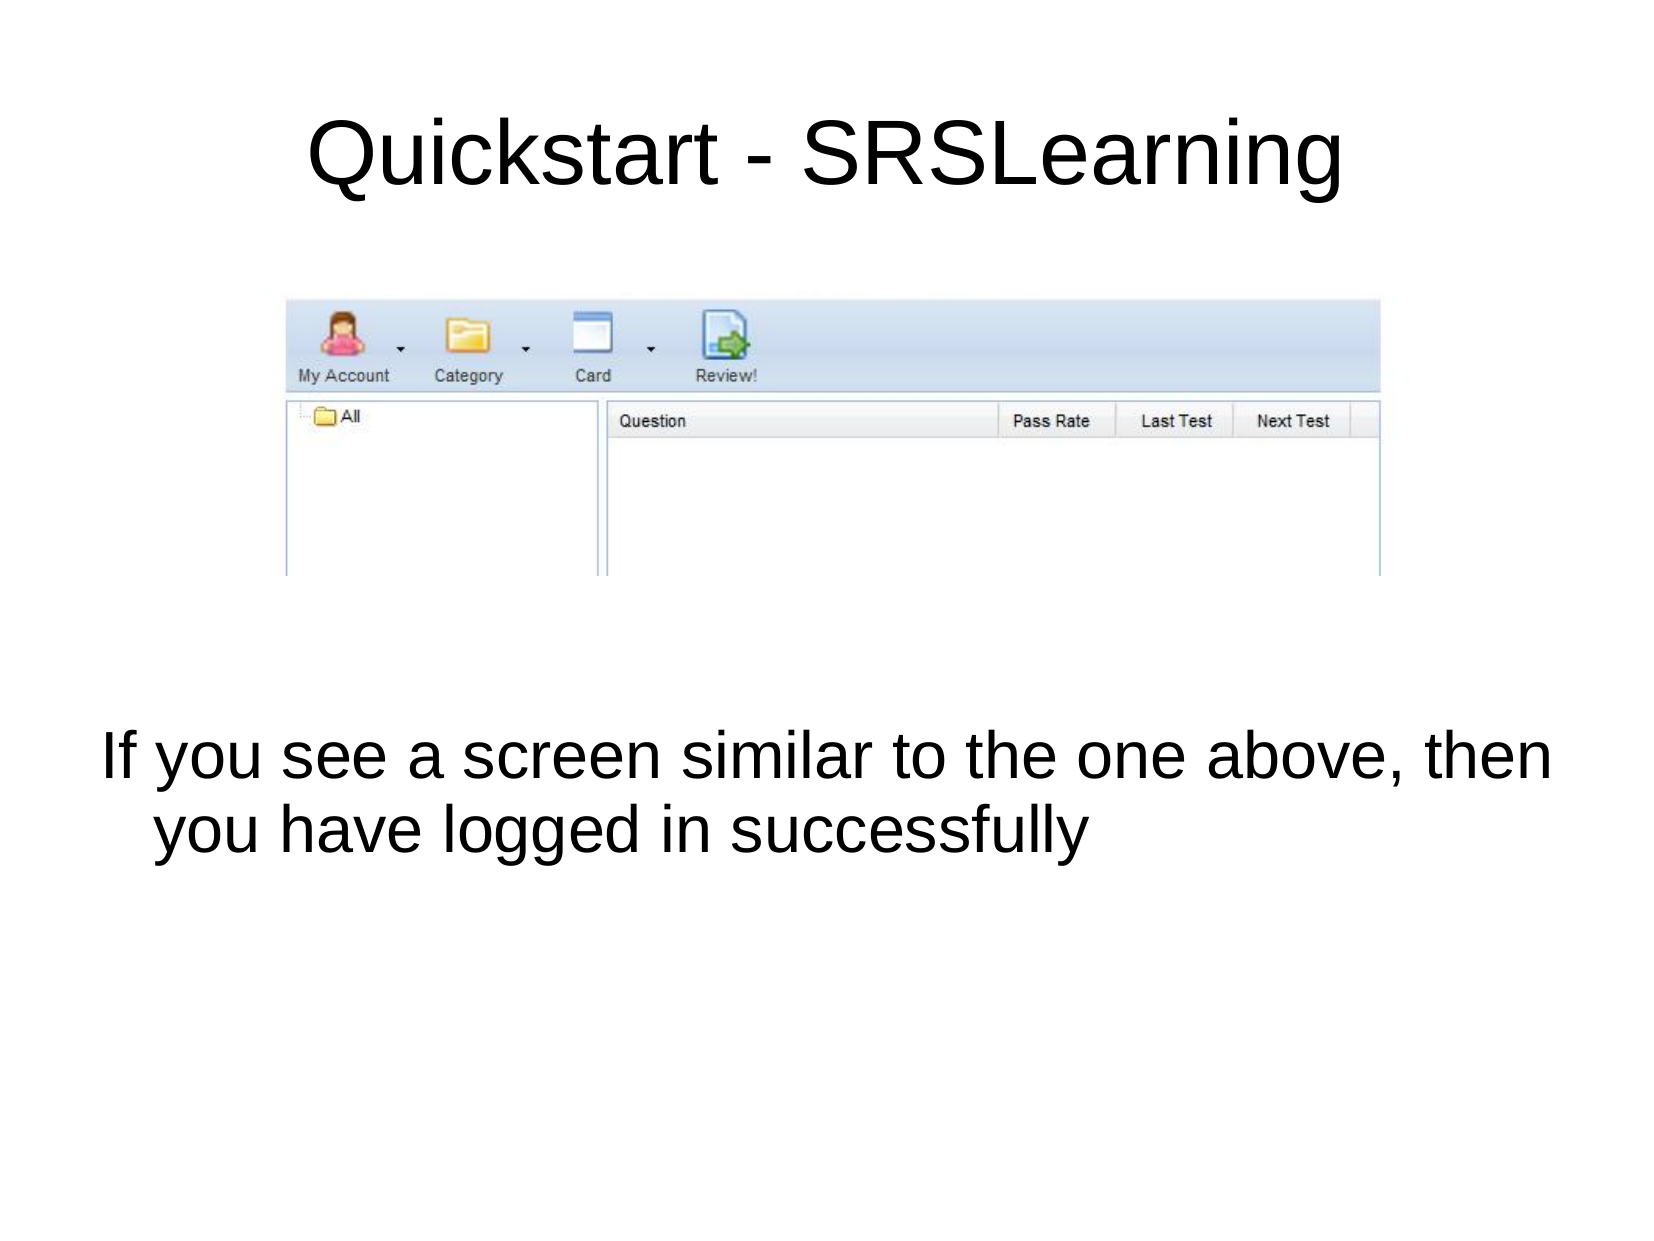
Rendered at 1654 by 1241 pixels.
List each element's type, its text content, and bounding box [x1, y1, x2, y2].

picture [247, 291, 1417, 576]
list If you see a screen similar to the one above, then you have logged in successfully [82, 717, 1571, 1094]
title Quickstart - SRSLearning [82, 56, 1571, 250]
